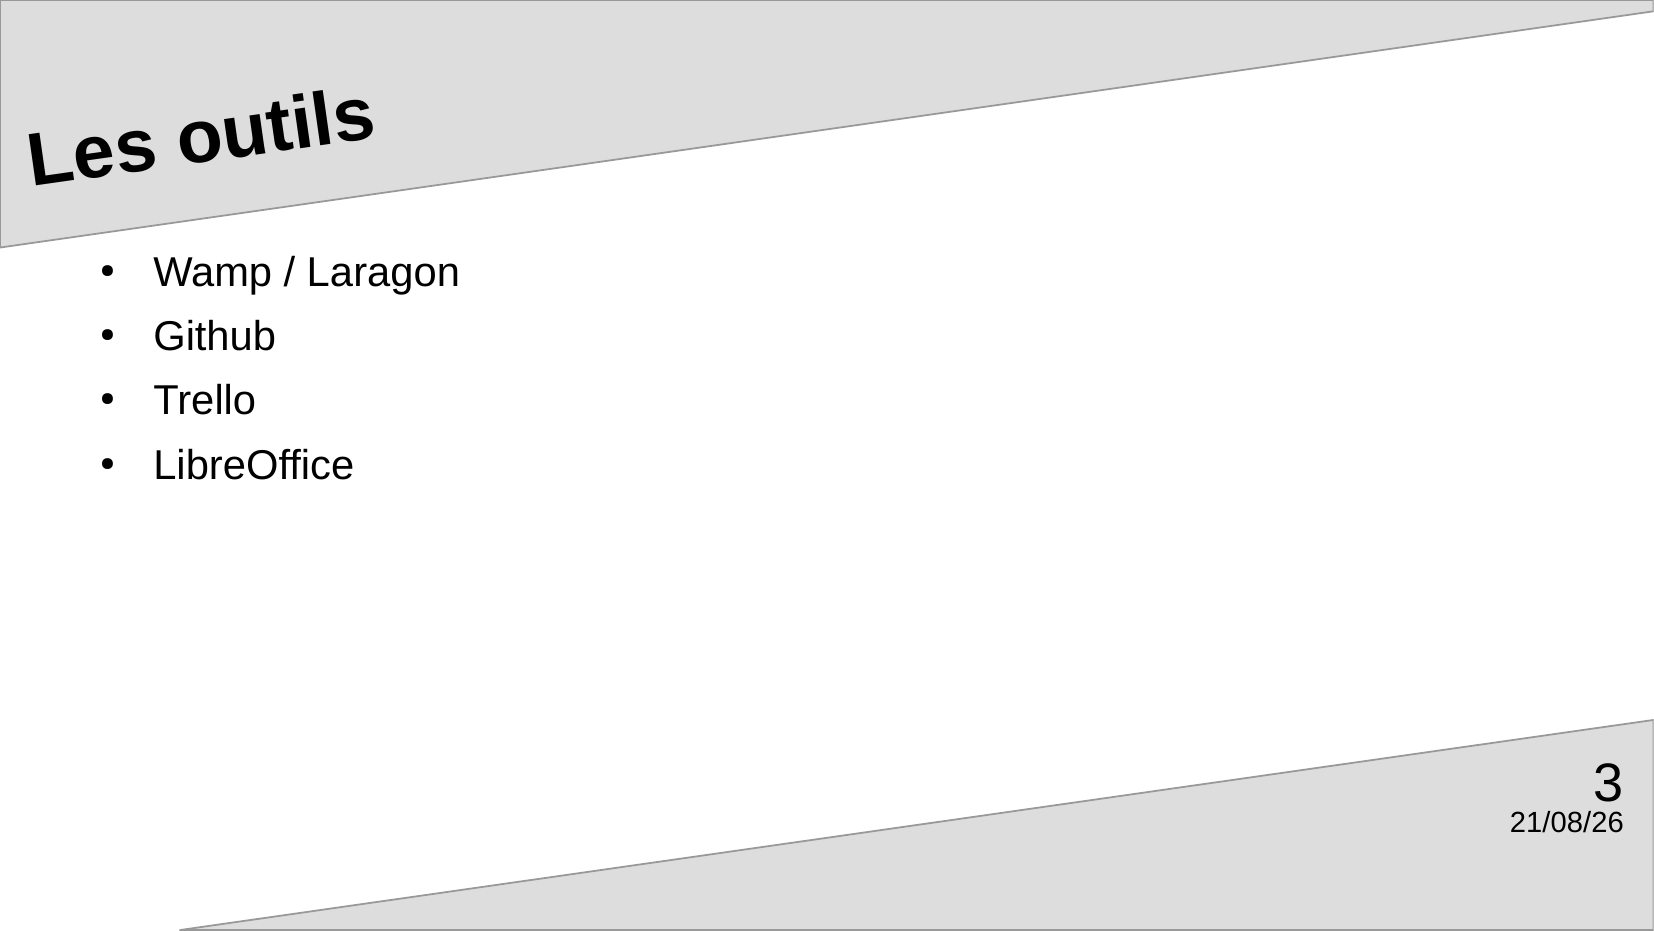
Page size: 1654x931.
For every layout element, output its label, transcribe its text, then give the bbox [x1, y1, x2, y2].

title Les outils [16, 0, 1501, 239]
list Wamp / Laragon Github Trello LibreOffice [82, 248, 1538, 789]
